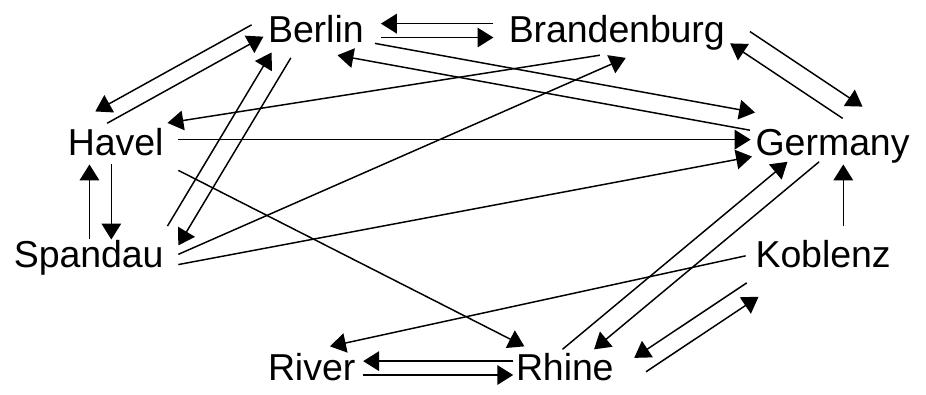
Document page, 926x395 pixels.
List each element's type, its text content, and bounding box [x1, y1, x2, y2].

text_box Brandenburg [493, 1, 740, 58]
text_box Havel [53, 113, 179, 171]
text_box Koblenz [740, 226, 906, 283]
text_box Spandau [0, 226, 179, 283]
text_box Rhine [501, 338, 629, 395]
text_box Germany [740, 113, 925, 171]
text_box Berlin [253, 1, 379, 58]
text_box River [253, 338, 371, 395]
